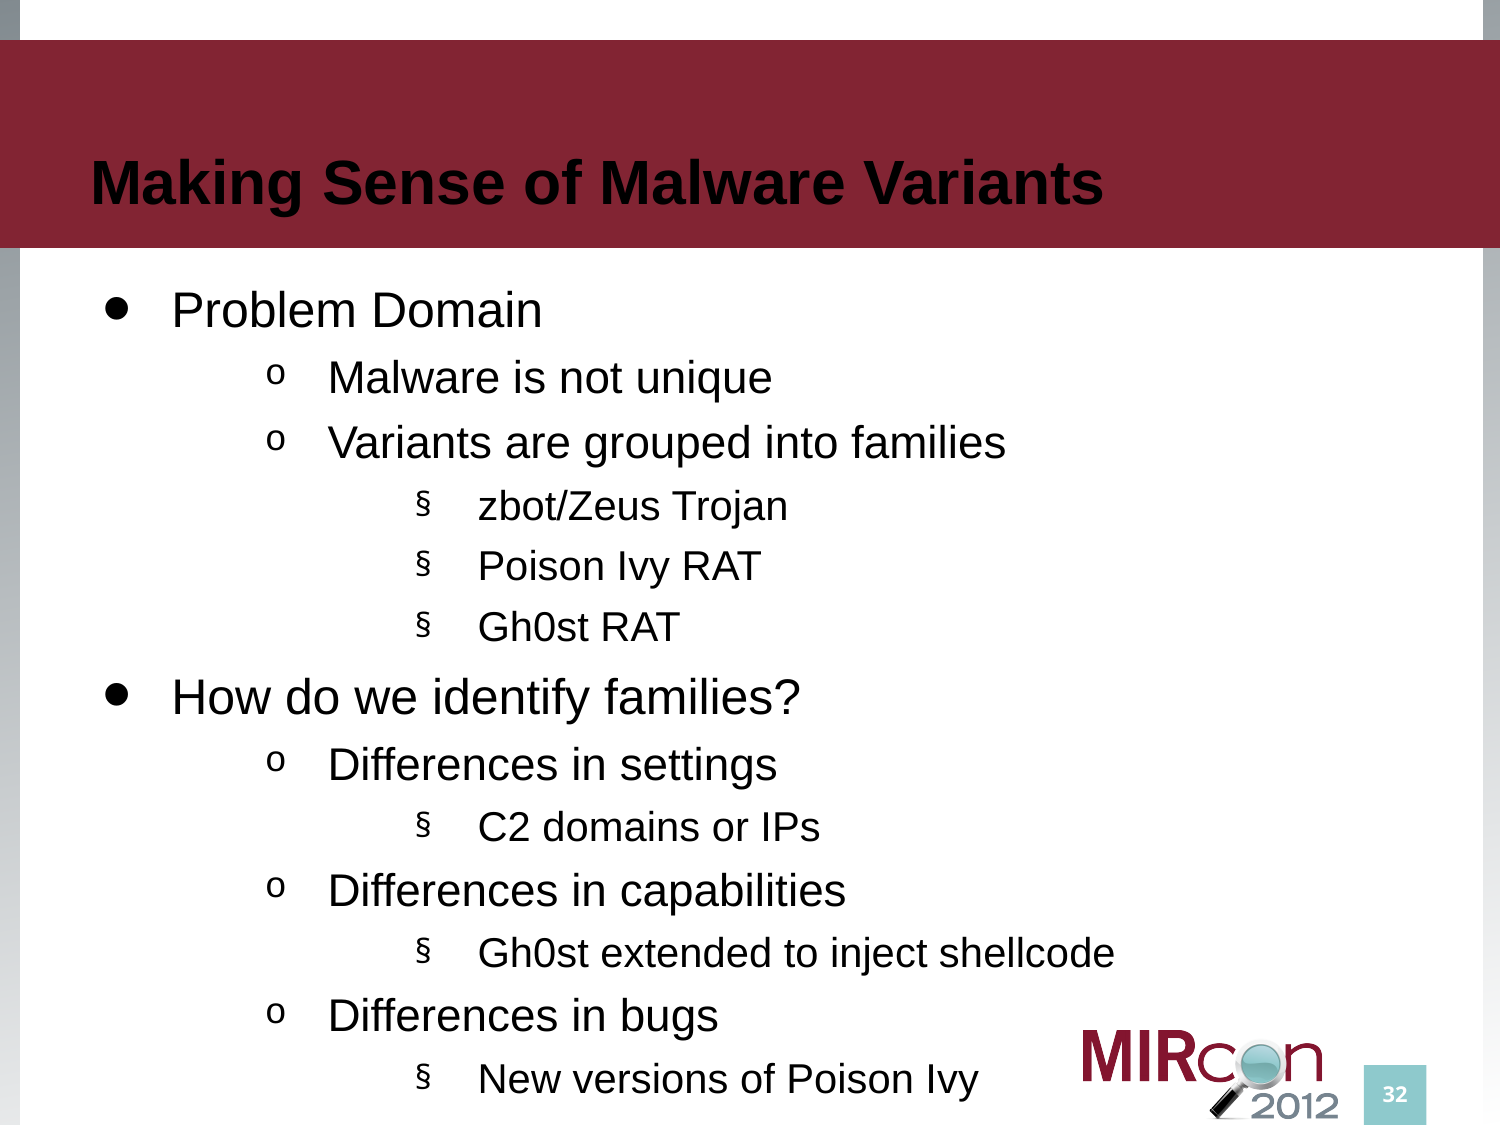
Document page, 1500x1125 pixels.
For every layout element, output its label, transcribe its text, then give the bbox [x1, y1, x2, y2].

list Problem Domain Malware is not unique Variants are grouped into families zbot/Zeus Trojan Poison Ivy RAT Gh0st RAT How do we identify families? Differences in settings C2 domains or IPs Differences in capabilities Gh0st extended to inject shellcode Differences in bugs New versions of Poison Ivy [75, 262, 1426, 1078]
title Making Sense of Malware Variants [75, 45, 1426, 233]
